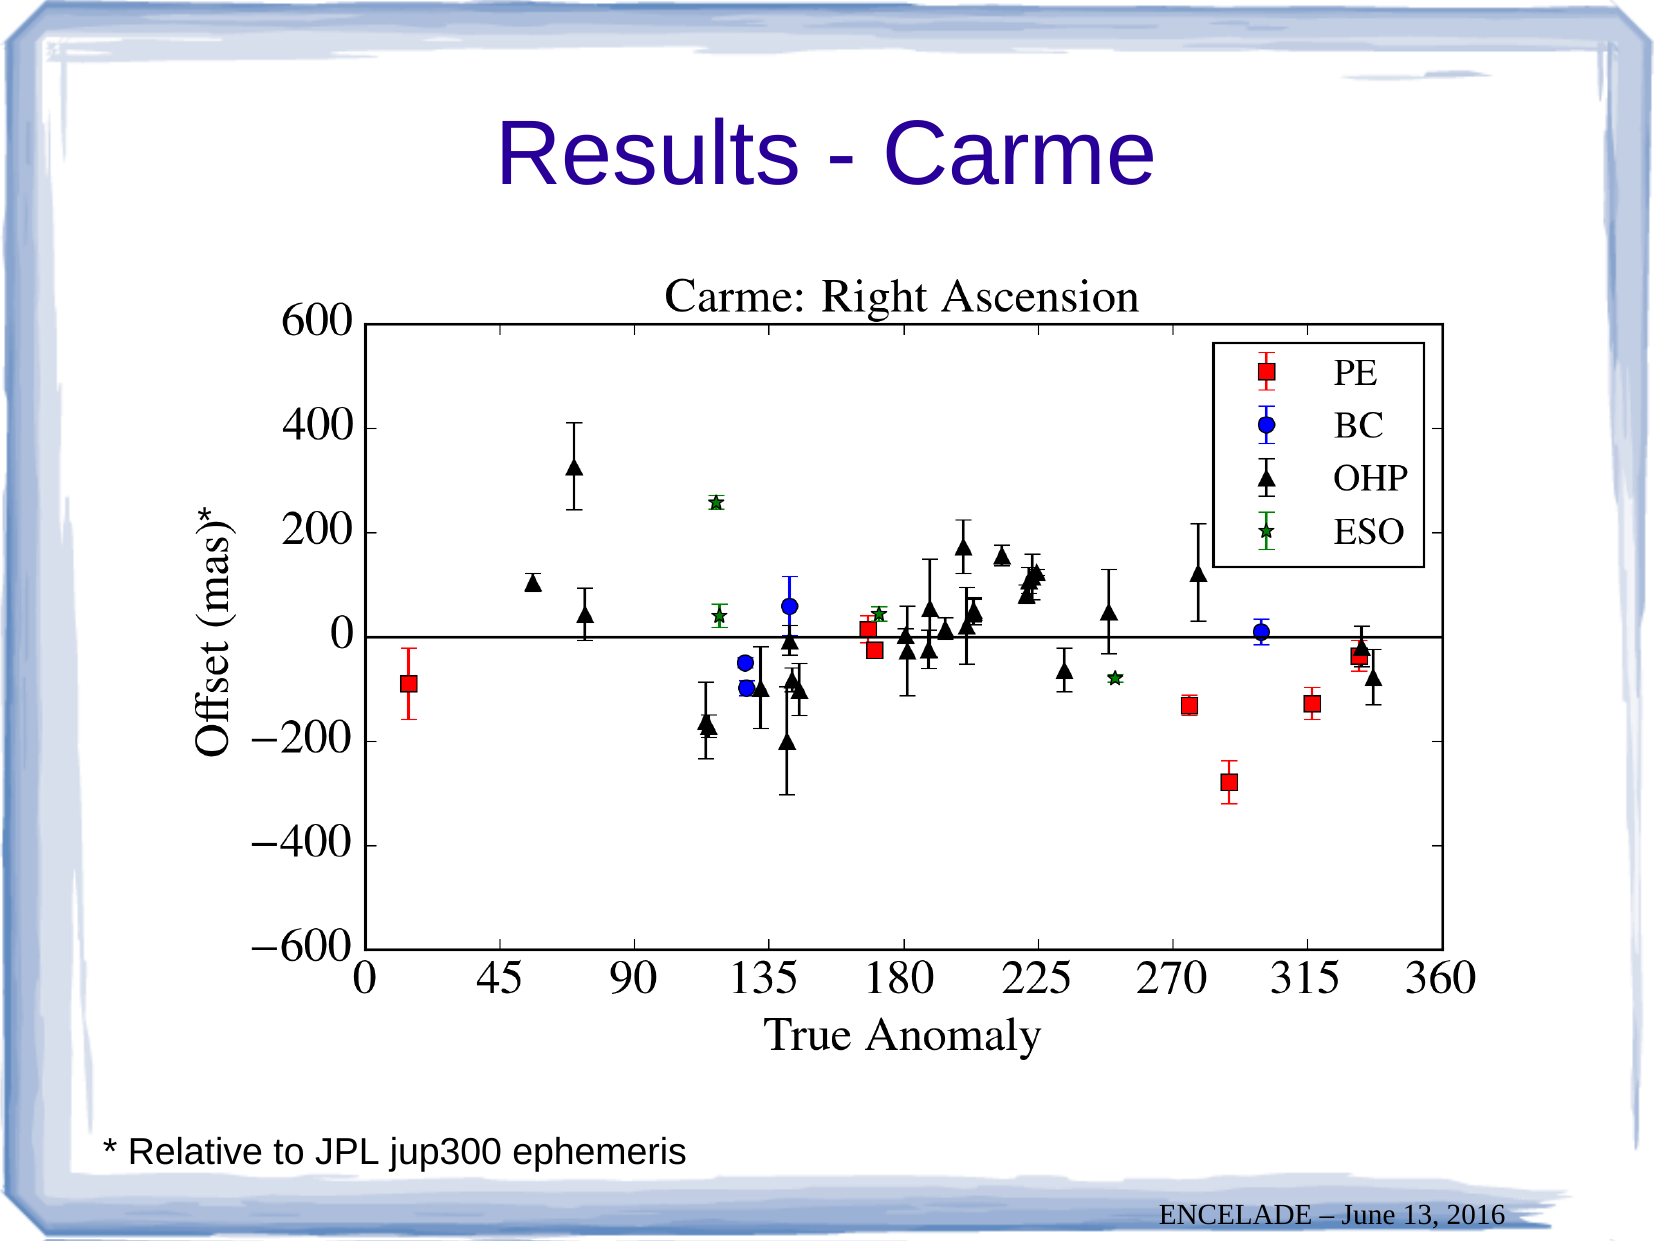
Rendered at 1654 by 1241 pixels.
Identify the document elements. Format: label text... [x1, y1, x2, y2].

picture [0, 0, 1654, 1241]
text_box * Relative to JPL jup300 ephemeris [88, 1121, 1140, 1179]
title Results - Carme [82, 49, 1571, 257]
text_box * [182, 491, 227, 549]
